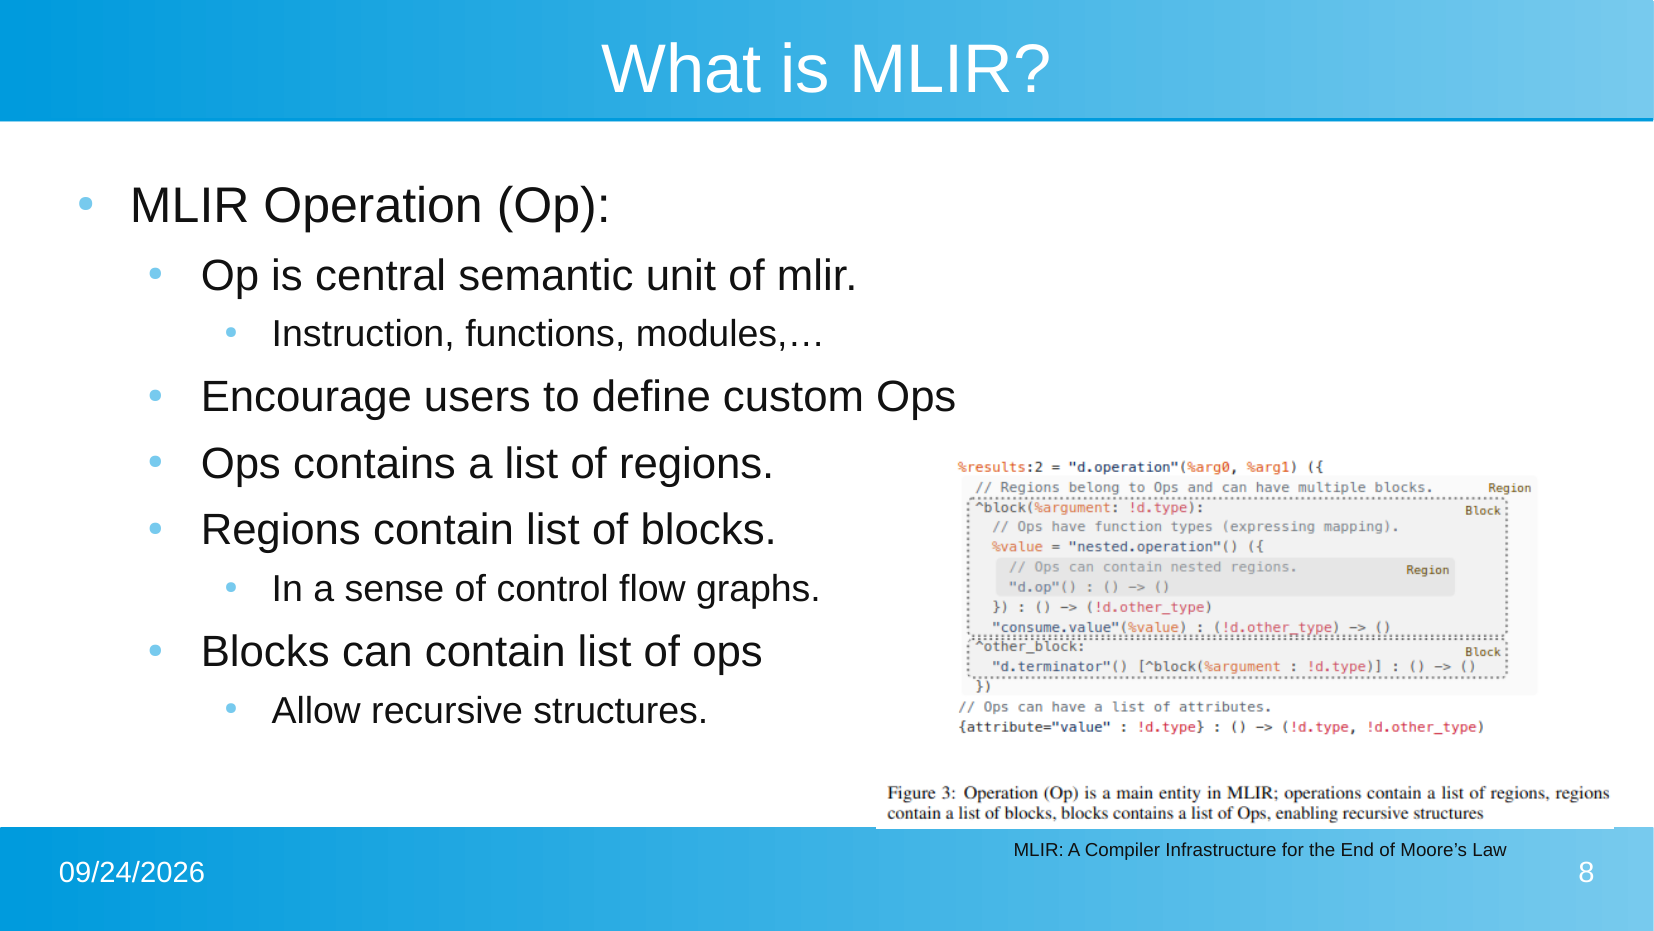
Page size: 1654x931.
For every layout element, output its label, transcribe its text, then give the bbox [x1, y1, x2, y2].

text_box MLIR: A Compiler Infrastructure for the End of Moore’s Law [999, 831, 1524, 889]
list MLIR Operation (Op): Op is central semantic unit of mlir. Instruction, functions, modules,… Encourage users to define custom Ops Ops contains a list of regions. Regions contain list of blocks. In a sense of control flow graphs. Blocks can contain list of ops Allow recursive structures. [59, 177, 1595, 768]
picture [876, 448, 1614, 829]
title What is MLIR? [59, 29, 1595, 108]
